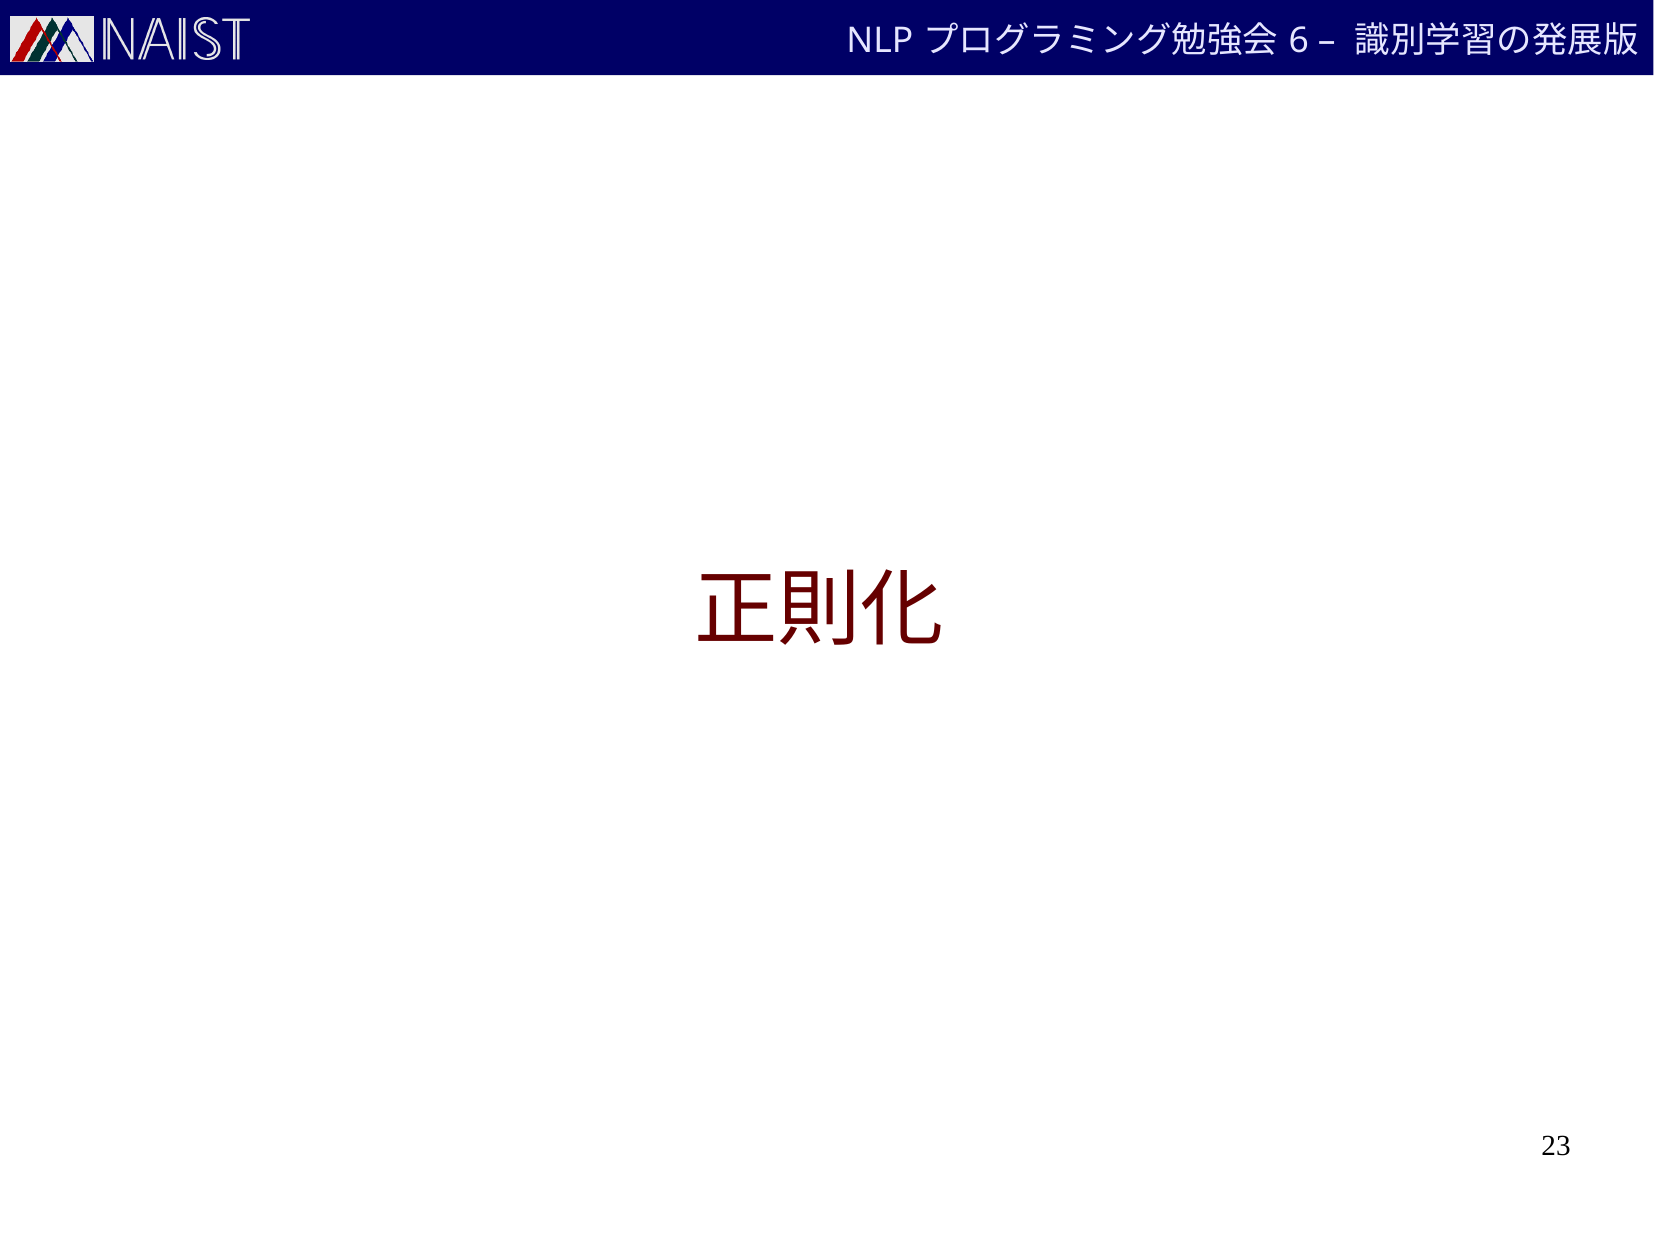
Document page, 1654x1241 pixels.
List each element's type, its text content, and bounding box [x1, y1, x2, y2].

picture [10, 16, 94, 62]
picture [102, 17, 251, 60]
title 正則化 [75, 506, 1564, 698]
